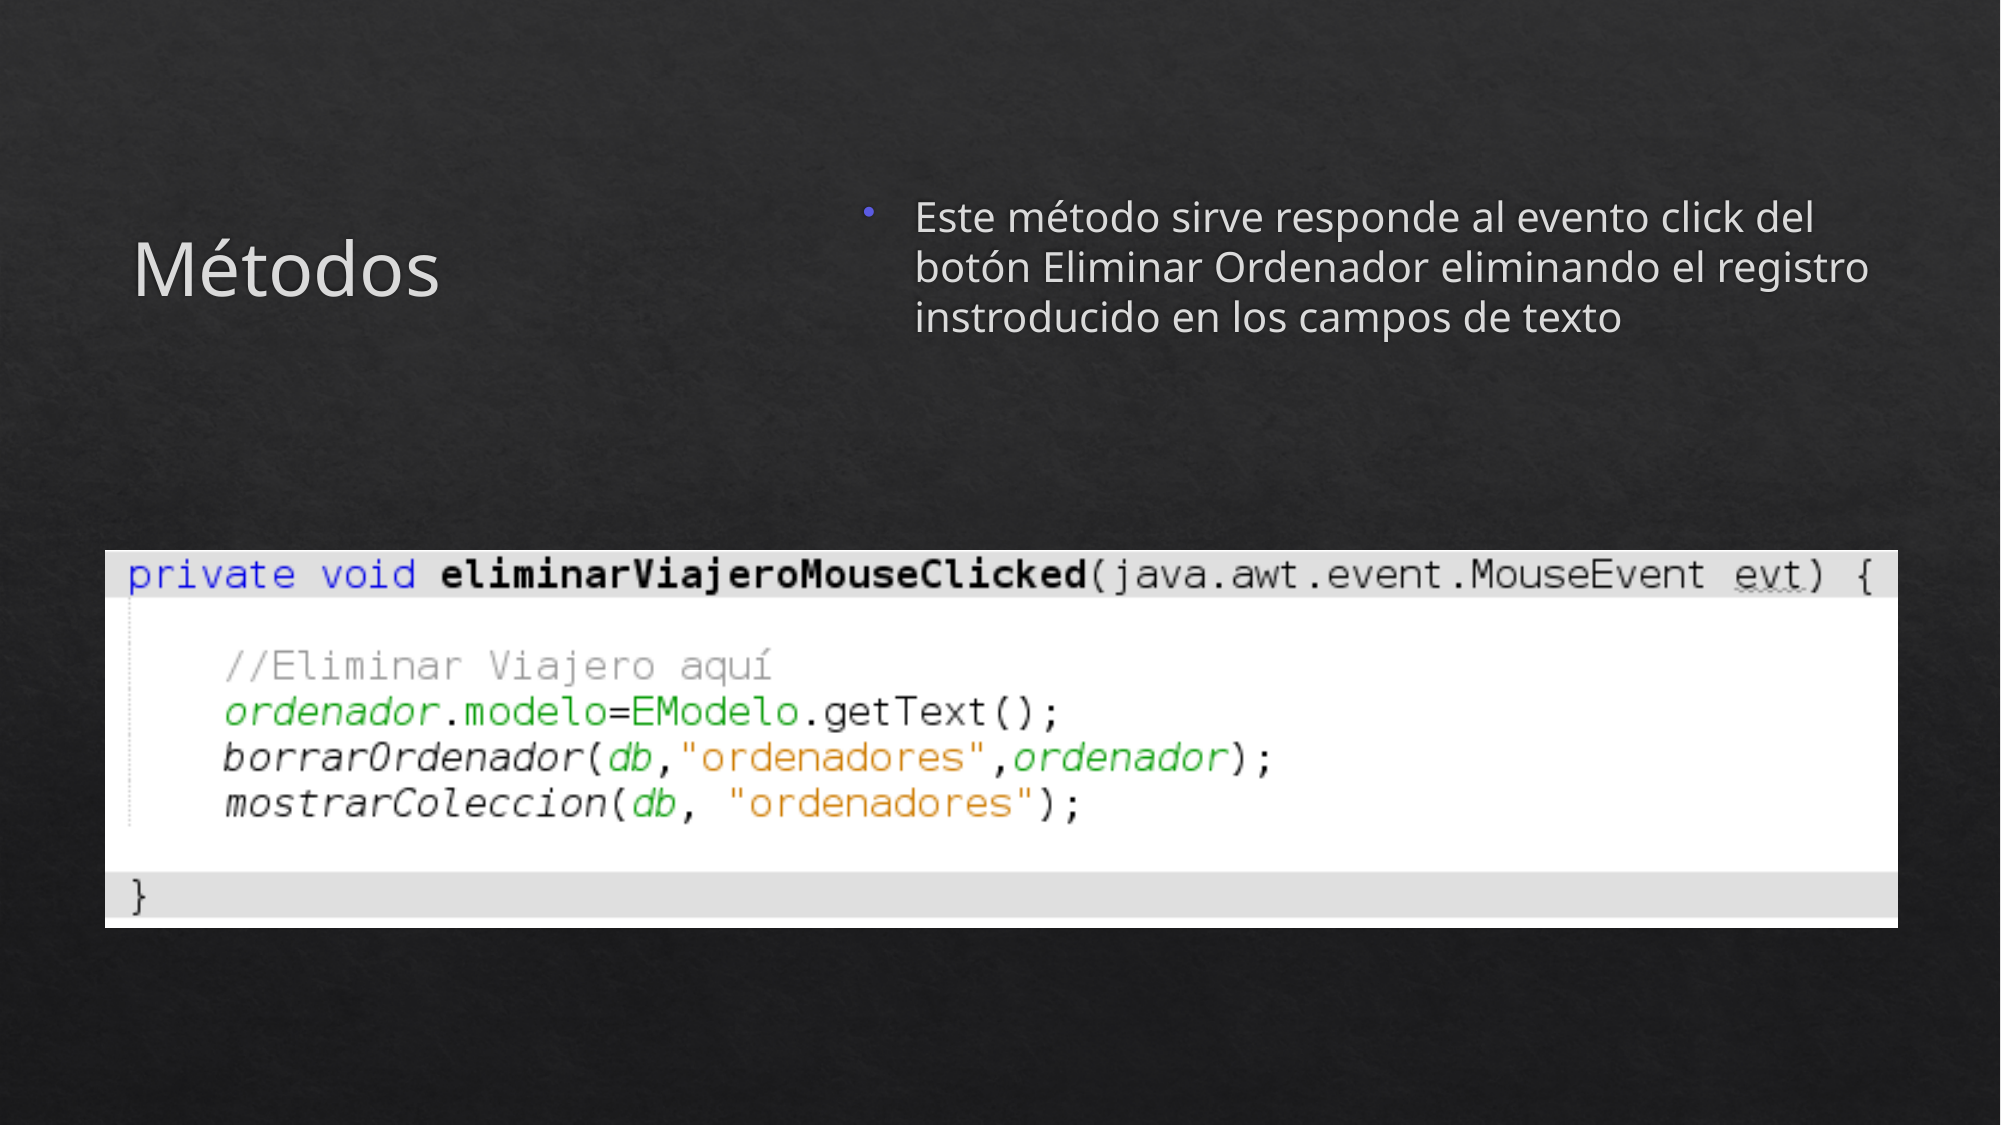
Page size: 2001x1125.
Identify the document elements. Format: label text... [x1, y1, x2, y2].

list Este método sirve responde al evento click del botón Eliminar Ordenador eliminando el registro instroducido en los campos de texto [843, 105, 1898, 427]
title Métodos [116, 105, 764, 427]
picture [0, 0, 2001, 1125]
